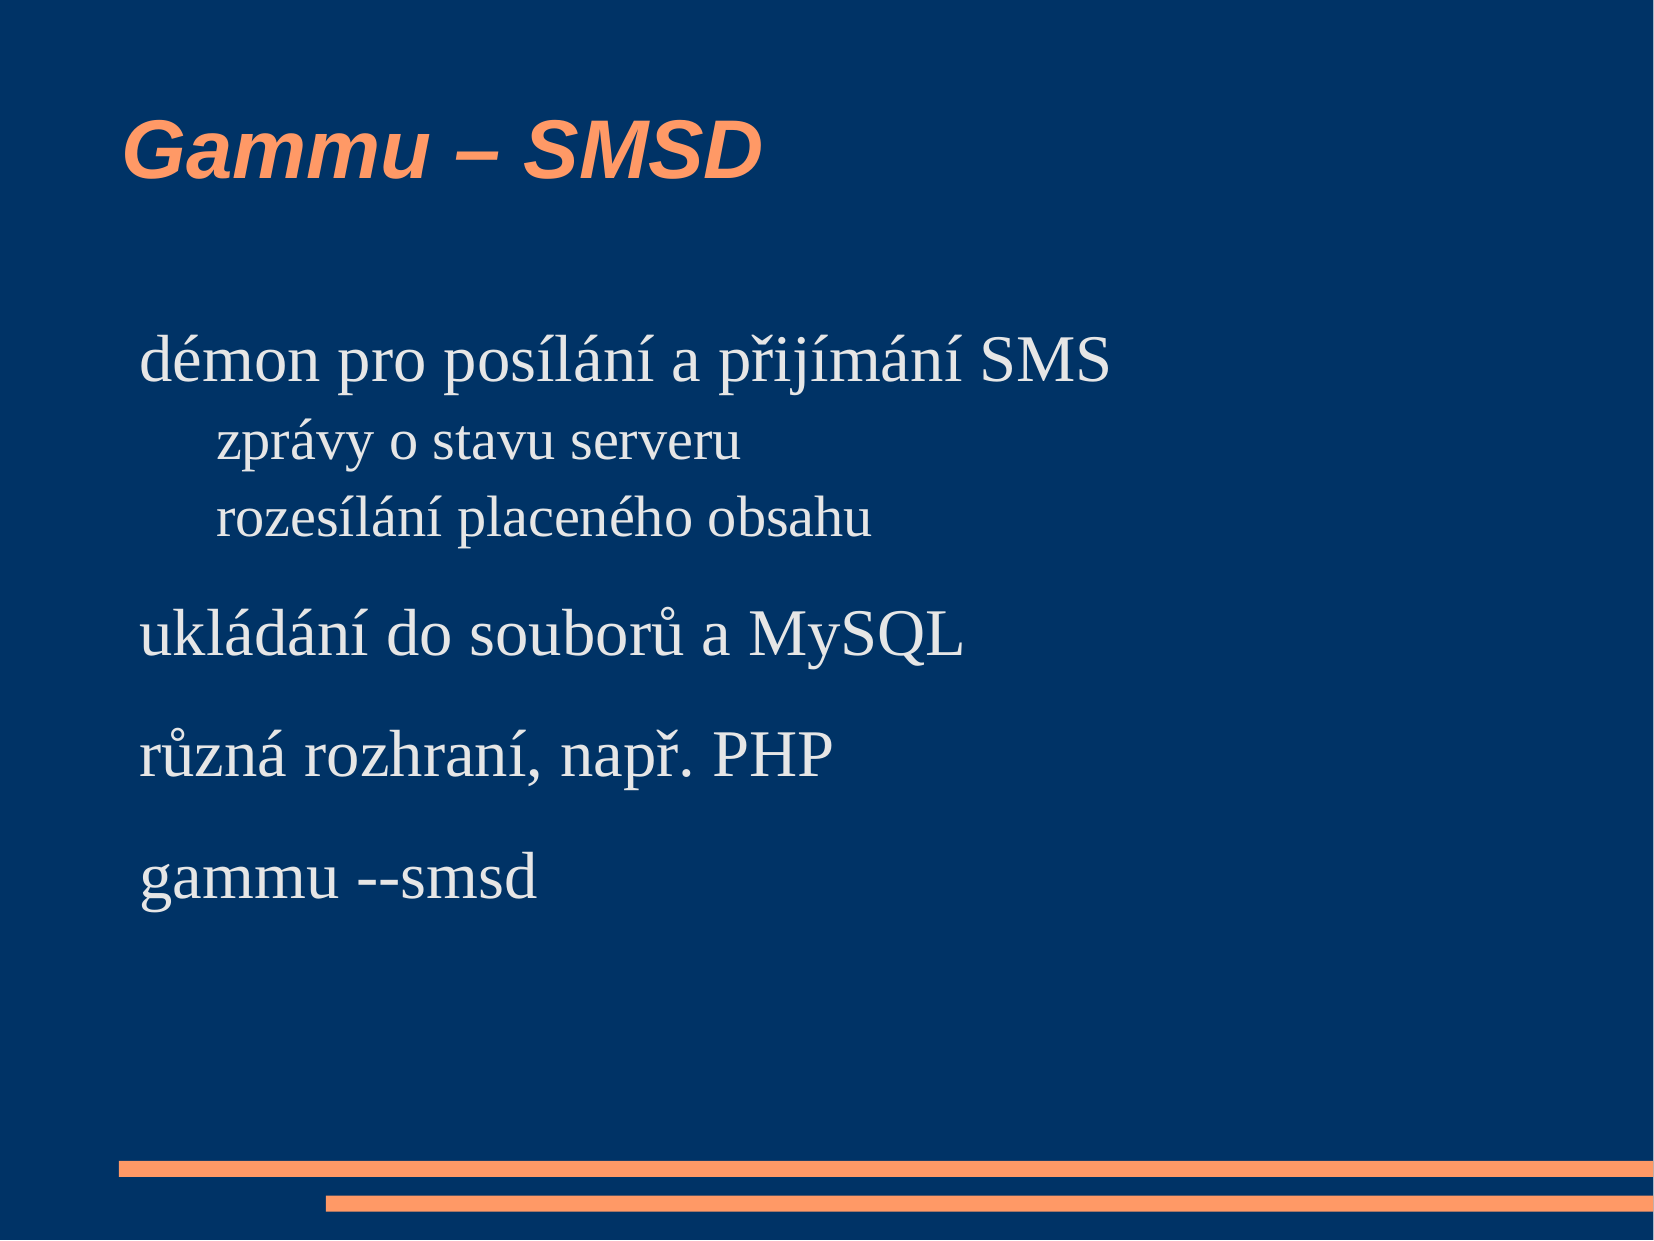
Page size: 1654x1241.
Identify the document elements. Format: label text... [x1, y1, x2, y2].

list démon pro posílání a přijímání SMS zprávy o stavu serveru rozesílání placeného obsahu ukládání do souborů a MySQL různá rozhraní, např. PHP gammu --smsd [121, 322, 1561, 1133]
title Gammu – SMSD [121, 46, 1534, 254]
